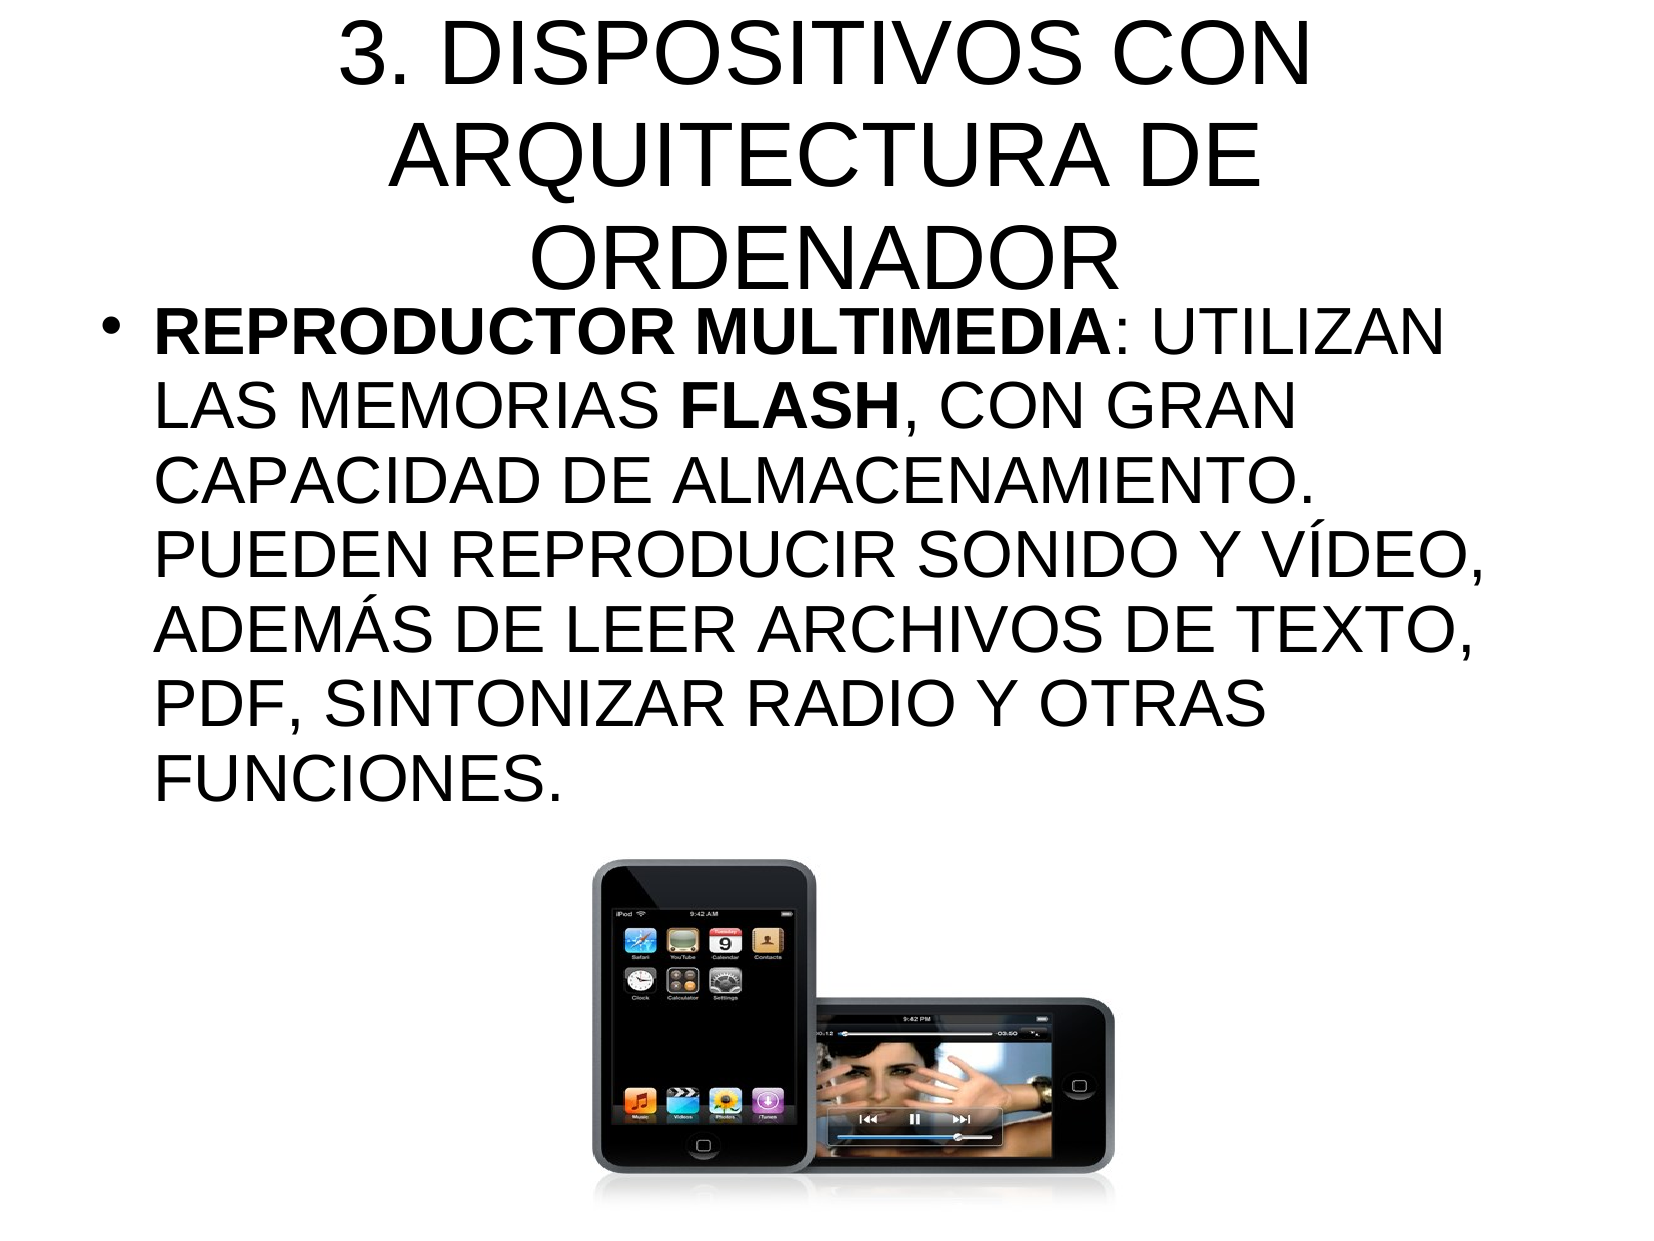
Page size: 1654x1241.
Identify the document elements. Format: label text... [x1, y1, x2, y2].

list REPRODUCTOR MULTIMEDIA: UTILIZAN LAS MEMORIAS FLASH, CON GRAN CAPACIDAD DE ALMACENAMIENTO. PUEDEN REPRODUCIR SONIDO Y VÍDEO, ADEMÁS DE LEER ARCHIVOS DE TEXTO, PDF, SINTONIZAR RADIO Y OTRAS FUNCIONES. [82, 290, 1571, 1109]
title 3. DISPOSITIVOS CON ARQUITECTURA DE ORDENADOR [82, 0, 1571, 290]
picture [590, 856, 1123, 1212]
